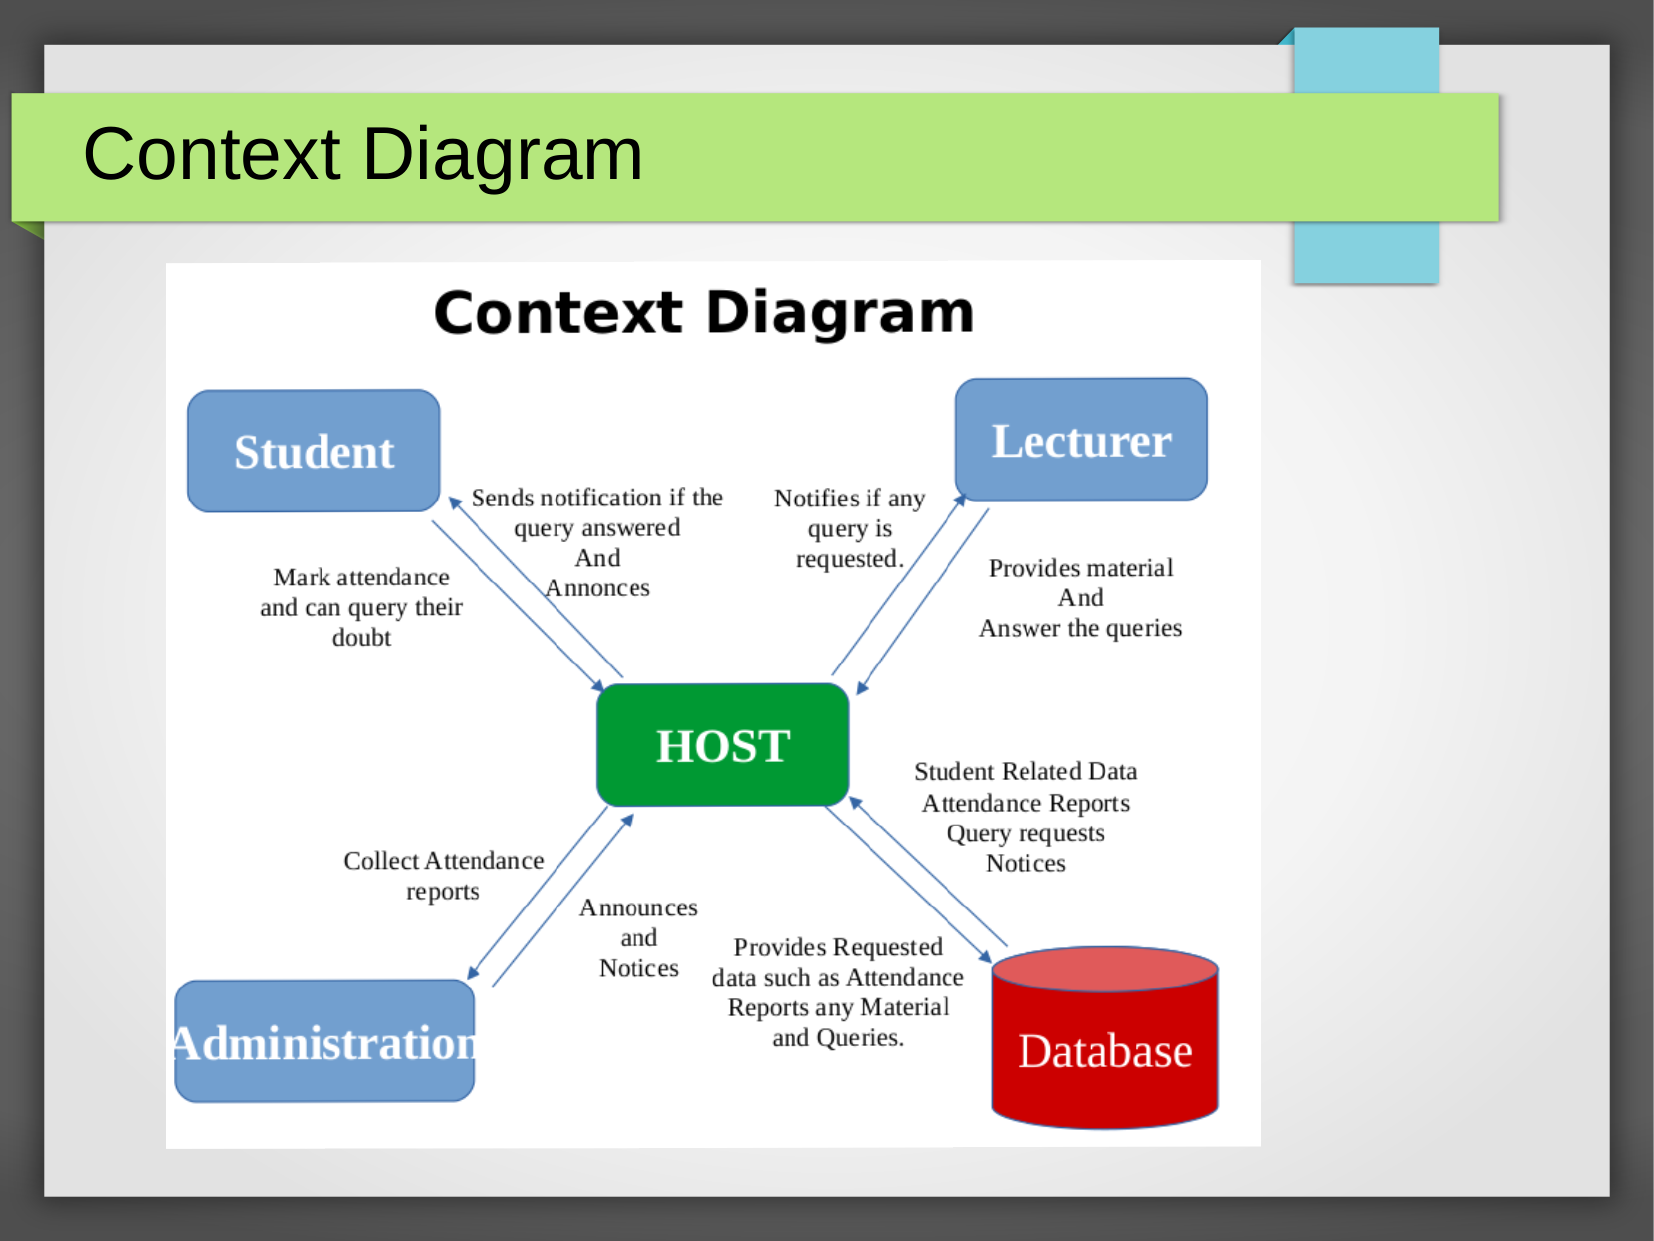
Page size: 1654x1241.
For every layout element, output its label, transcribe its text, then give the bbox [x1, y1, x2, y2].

title Context Diagram [82, 94, 1264, 213]
picture [0, 0, 1654, 1241]
